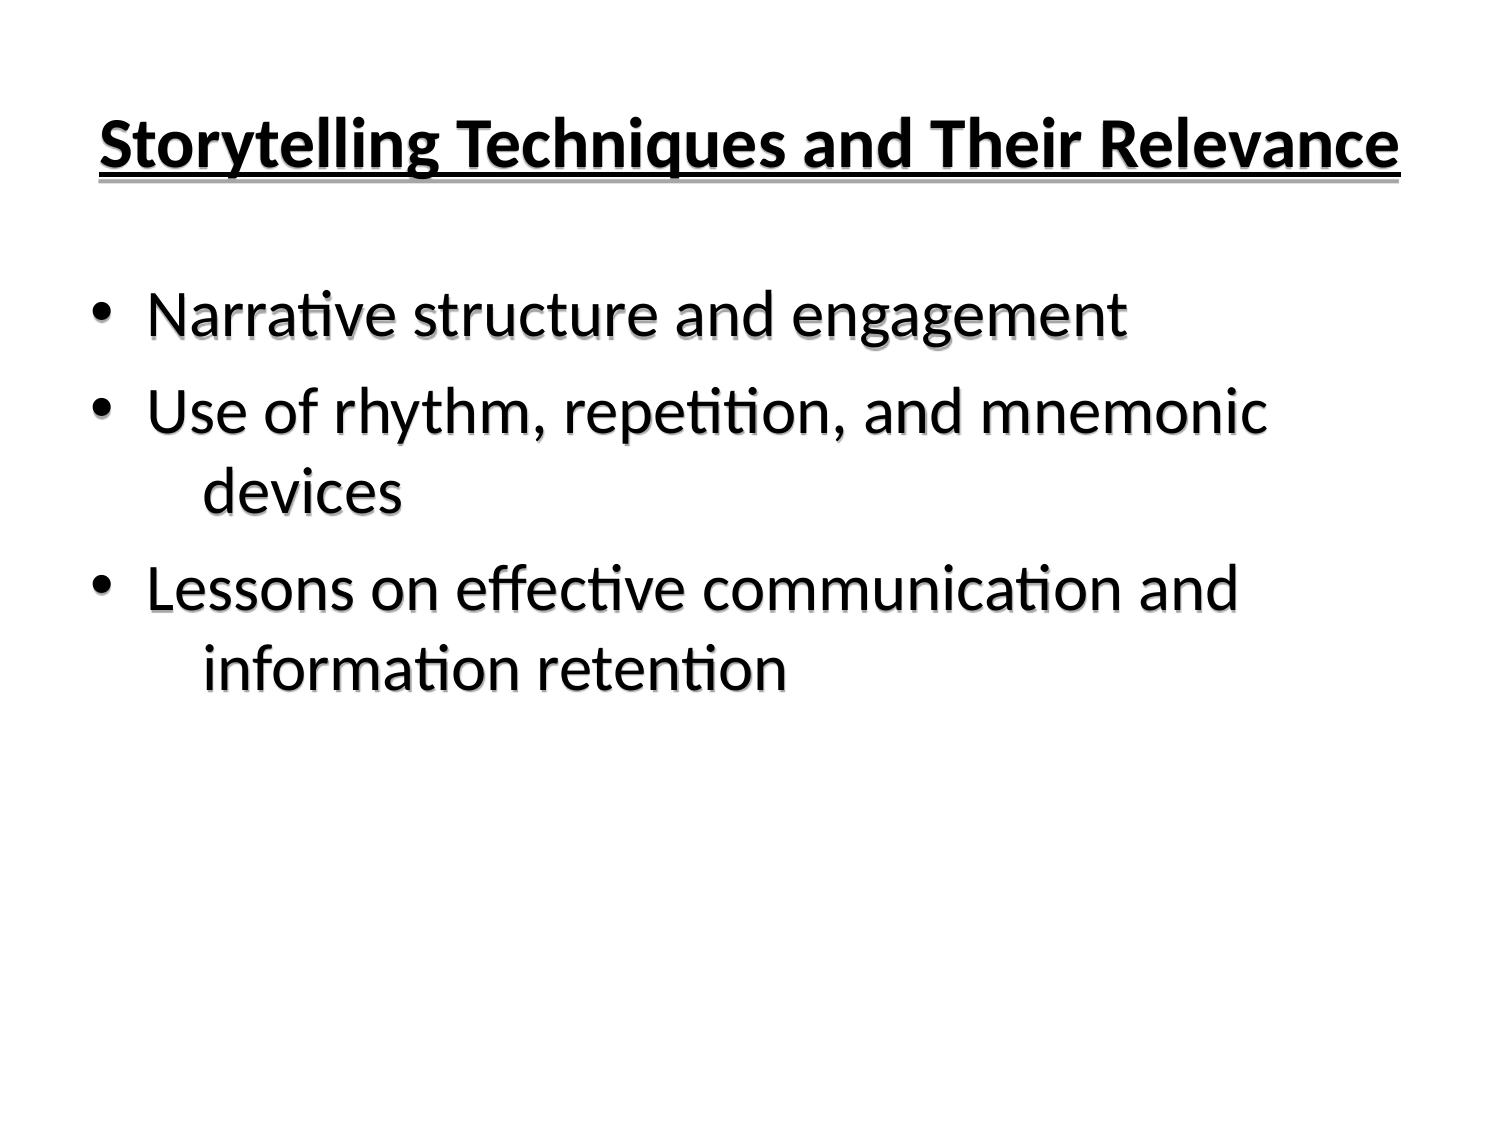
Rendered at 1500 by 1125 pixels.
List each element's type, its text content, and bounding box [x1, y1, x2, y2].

list Narrative structure and engagement Use of rhythm, repetition, and mnemonic devices Lessons on effective communication and information retention [75, 262, 1426, 1005]
title Storytelling Techniques and Their Relevance [75, 45, 1426, 233]
